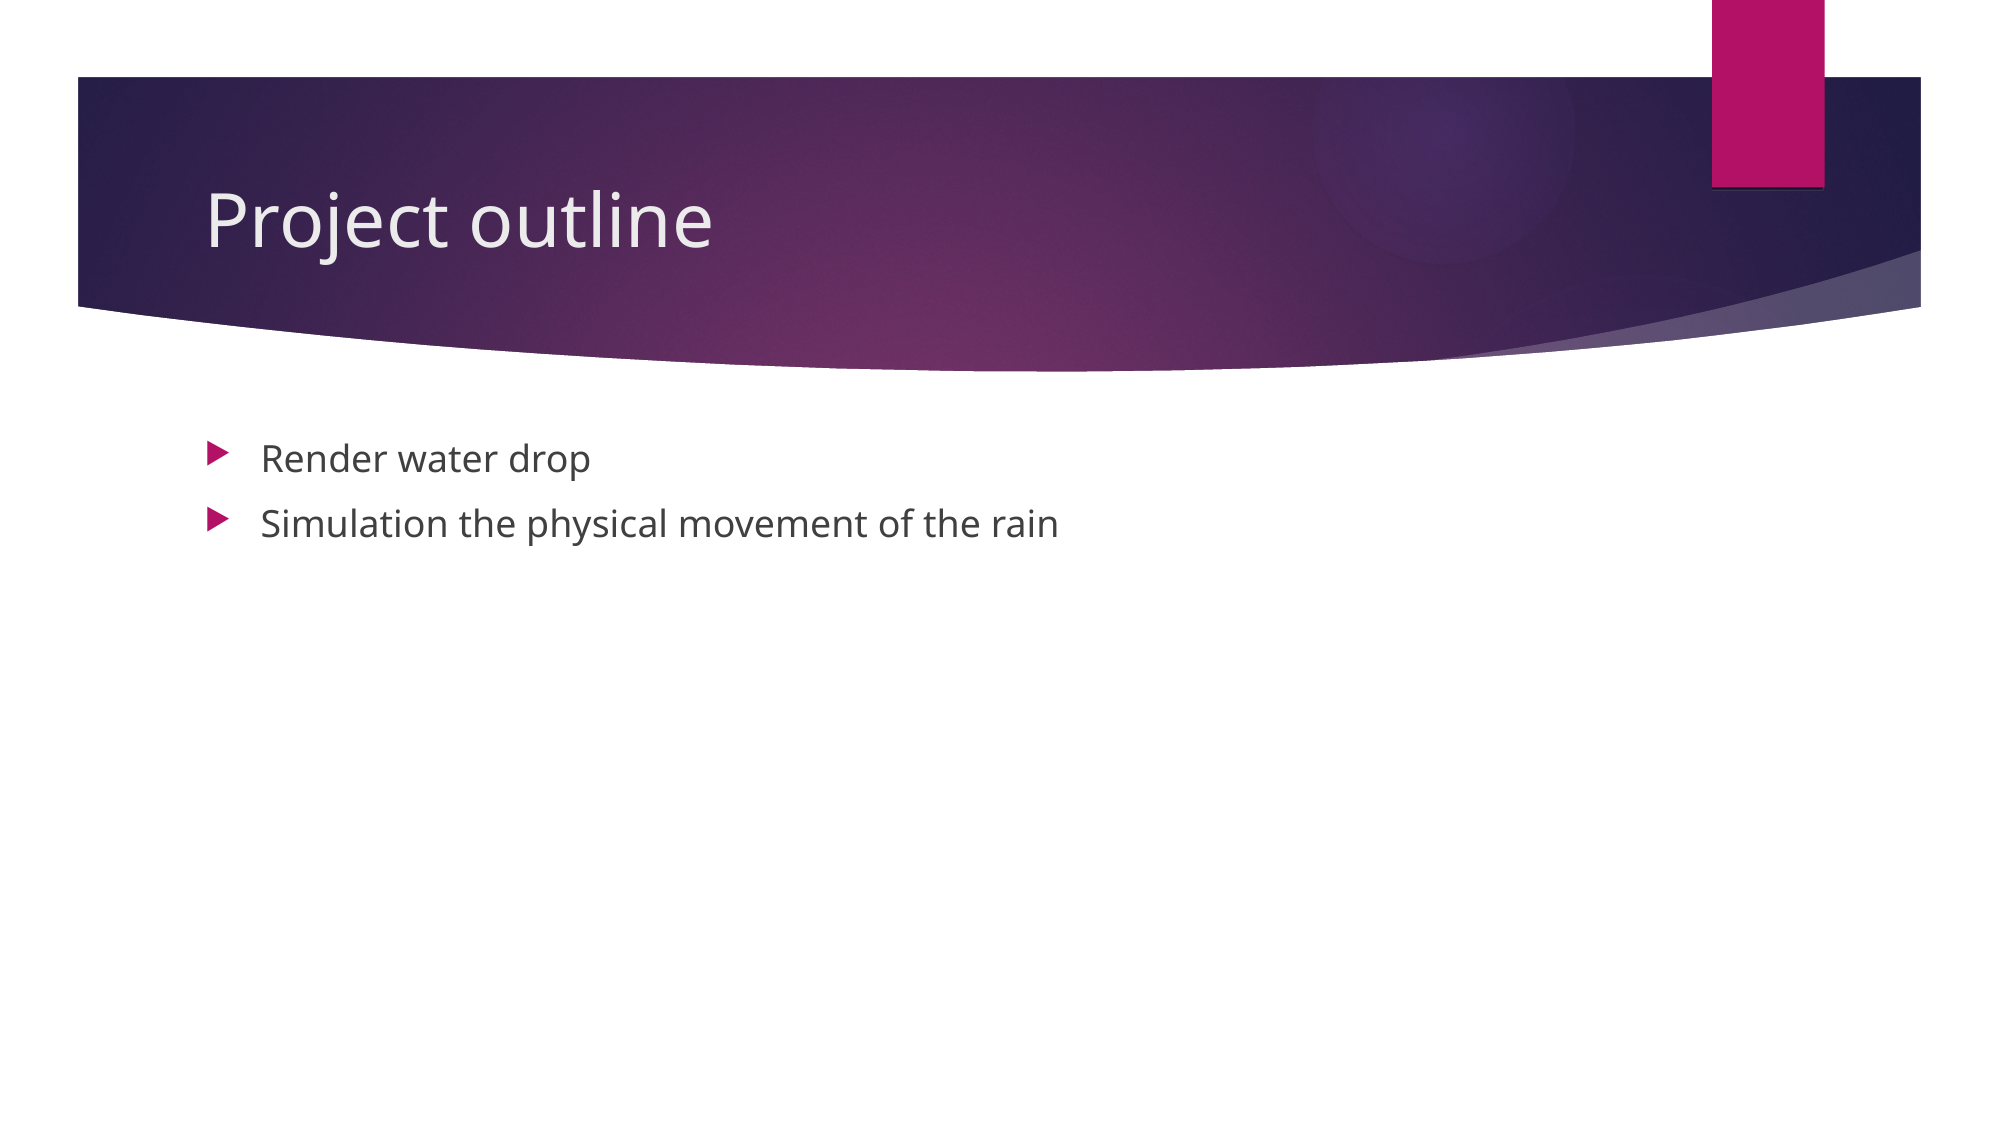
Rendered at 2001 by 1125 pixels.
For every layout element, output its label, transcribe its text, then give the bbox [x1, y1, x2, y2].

list Render water drop Simulation the physical movement of the rain [189, 427, 1638, 988]
picture [79, 78, 1920, 371]
title Project outline [189, 159, 1627, 276]
